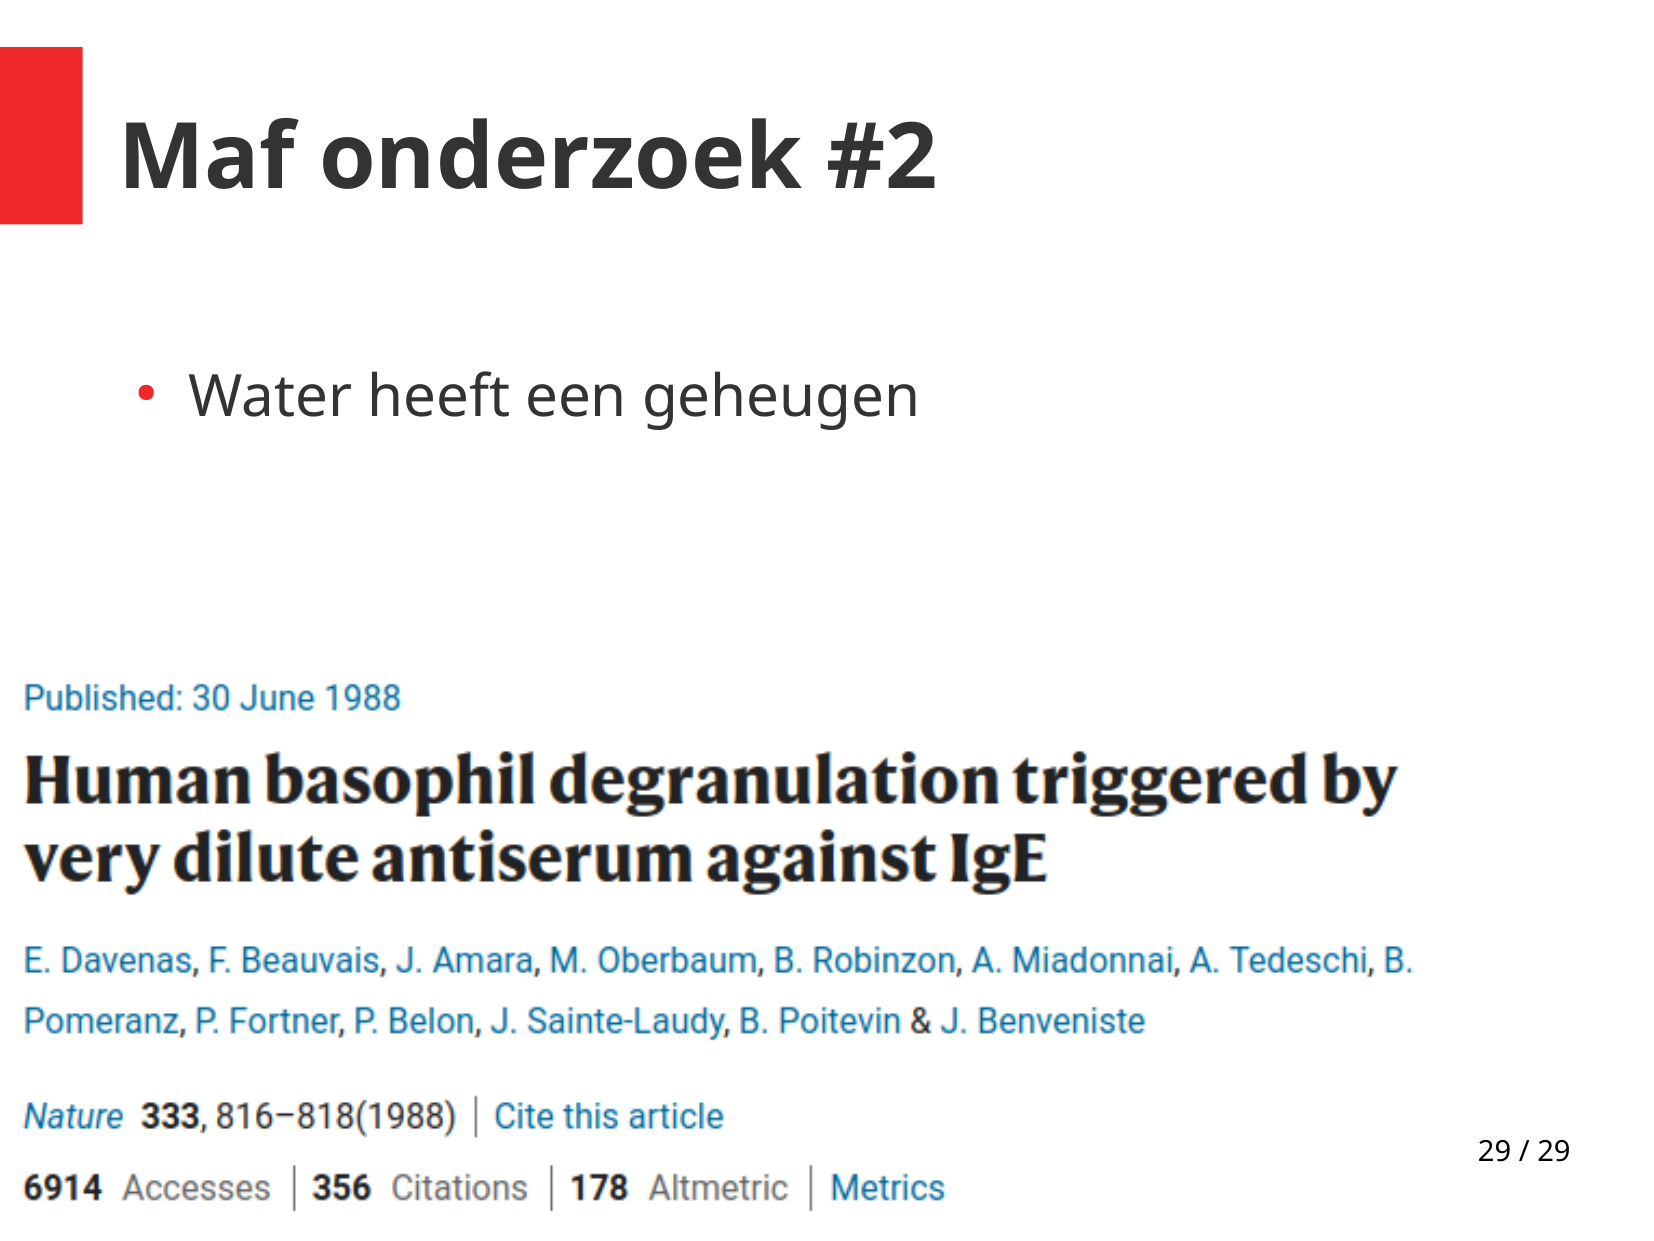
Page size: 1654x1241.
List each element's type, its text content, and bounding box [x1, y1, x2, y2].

picture [15, 674, 1422, 1218]
title Maf onderzoek #2 [118, 49, 1571, 257]
list Water heeft een geheugen [118, 354, 1536, 1074]
